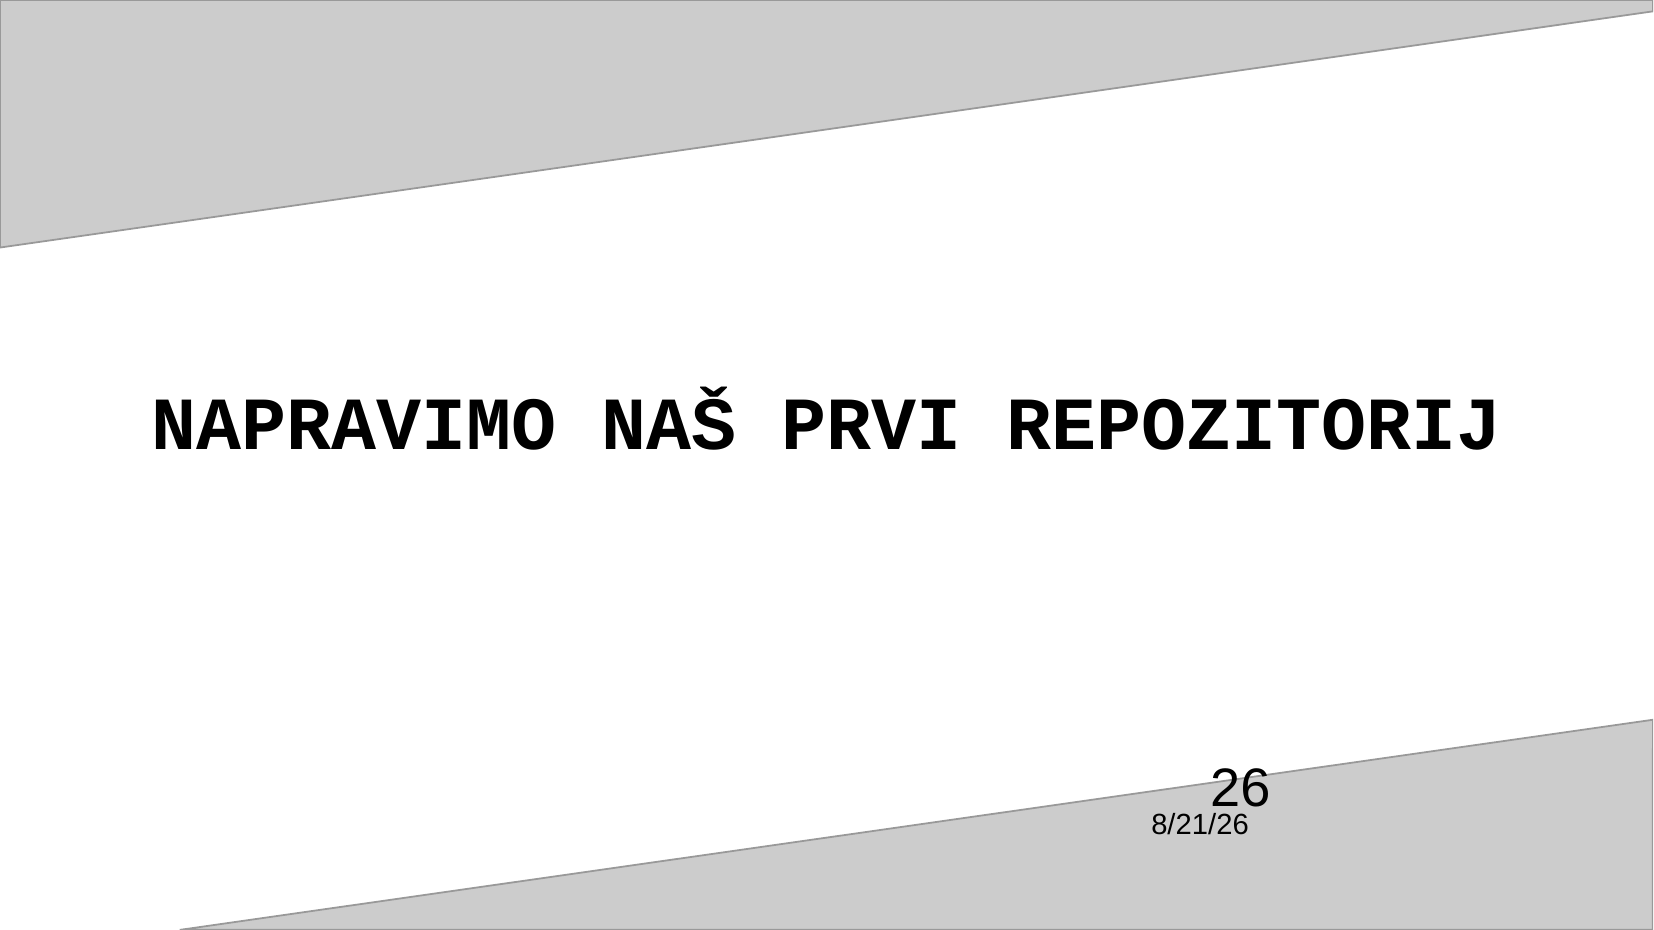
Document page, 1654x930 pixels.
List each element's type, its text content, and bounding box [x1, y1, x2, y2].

text_box 7/1/2023 [1151, 805, 1624, 871]
text_box [1210, 752, 1624, 817]
title NAPRAVIMO NAŠ PRVI REPOZITORIJ [88, 374, 1565, 466]
